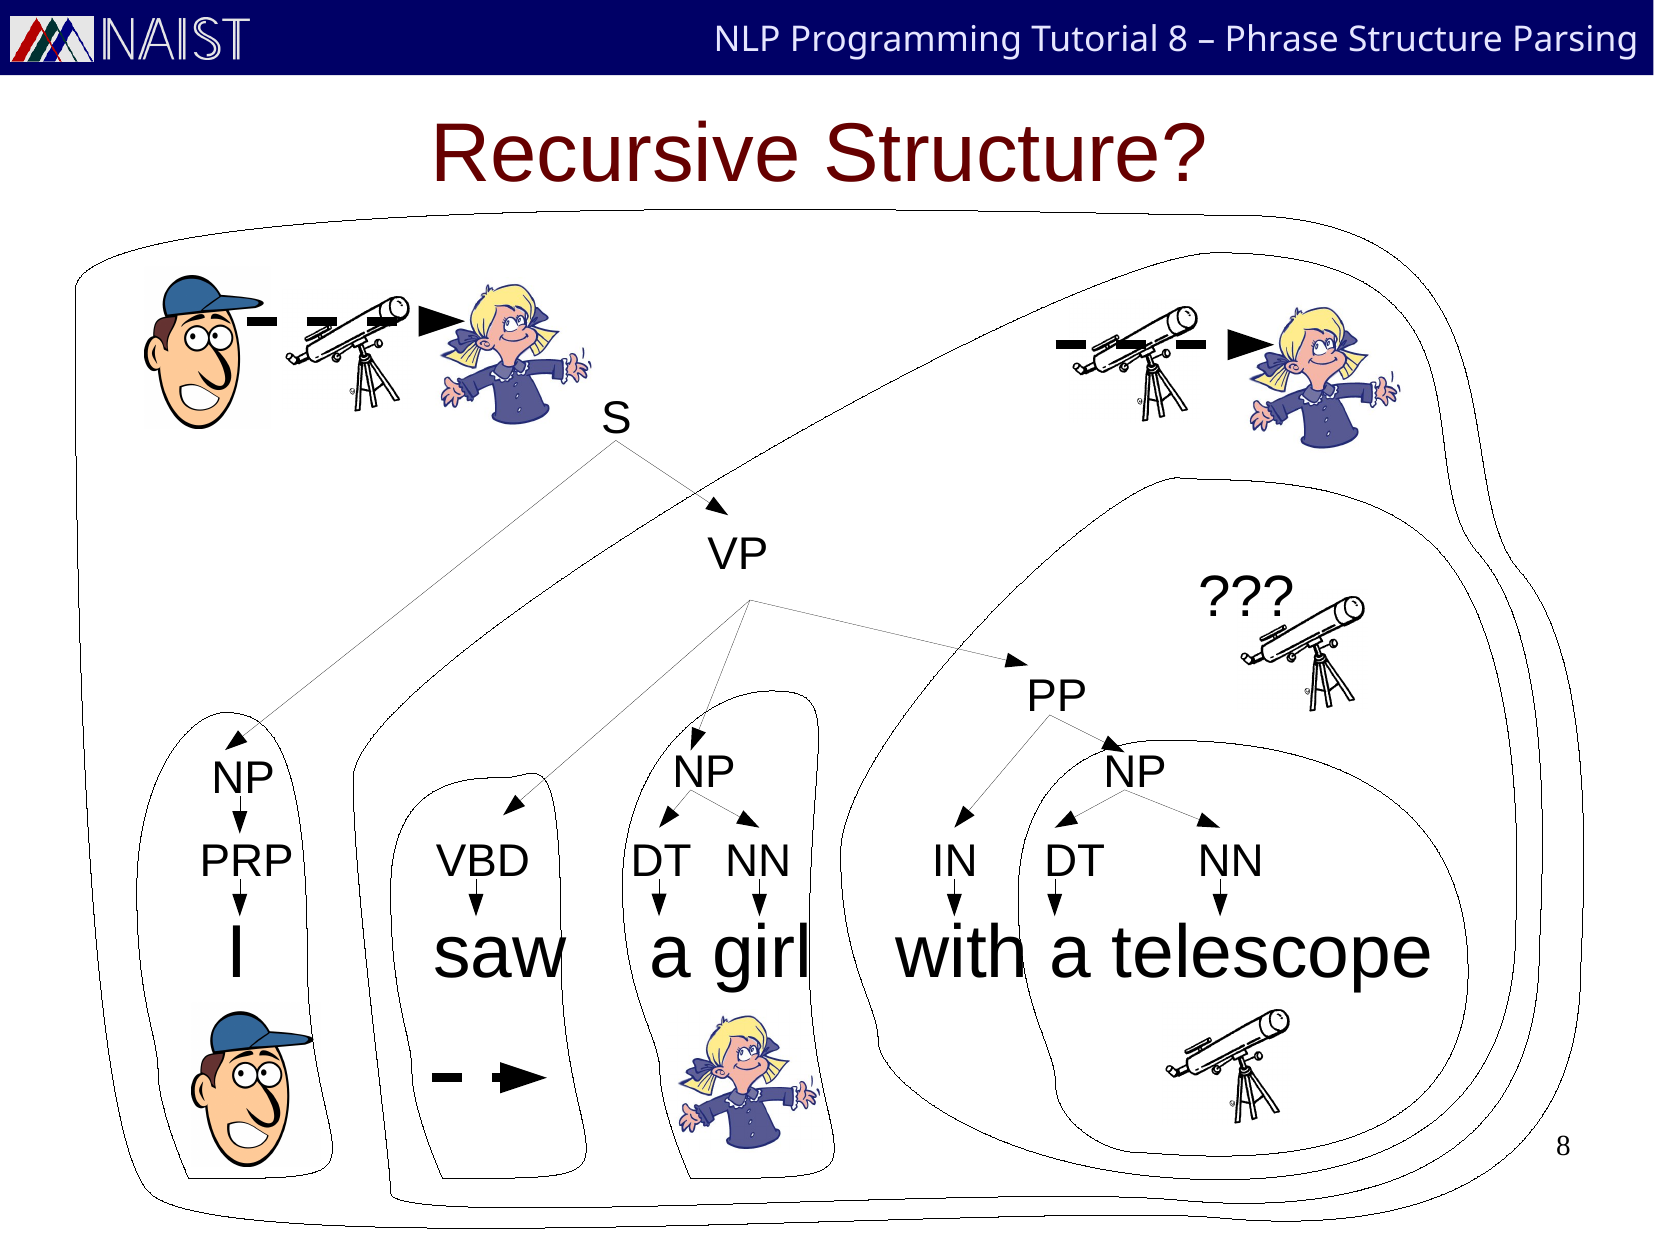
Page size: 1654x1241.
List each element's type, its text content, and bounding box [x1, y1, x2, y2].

picture [666, 1009, 823, 1153]
text_box ??? [1183, 556, 1311, 637]
text_box PRP [184, 827, 309, 894]
text_box NP [657, 738, 751, 805]
picture [1236, 300, 1404, 453]
text_box I saw a girl with a telescope [211, 902, 1449, 1002]
text_box NN [1182, 827, 1279, 894]
picture [102, 17, 251, 57]
picture [282, 289, 413, 413]
picture [10, 16, 94, 62]
text_box DT [615, 827, 707, 894]
text_box S [586, 384, 647, 451]
text_box VBD [421, 827, 545, 894]
picture [191, 1002, 321, 1168]
text_box NP [196, 744, 290, 811]
picture [1162, 1002, 1293, 1126]
picture [144, 266, 271, 429]
text_box DT [1029, 827, 1121, 894]
text_box NN [710, 827, 807, 894]
text_box VP [692, 520, 784, 587]
picture [427, 277, 595, 429]
text_box NP [1088, 738, 1182, 805]
text_box IN [917, 827, 993, 894]
text_box S [604, 442, 630, 451]
title Recursive Structure? [75, 57, 1564, 249]
text_box PP [1011, 662, 1103, 729]
picture [1069, 299, 1201, 423]
picture [1237, 589, 1368, 713]
